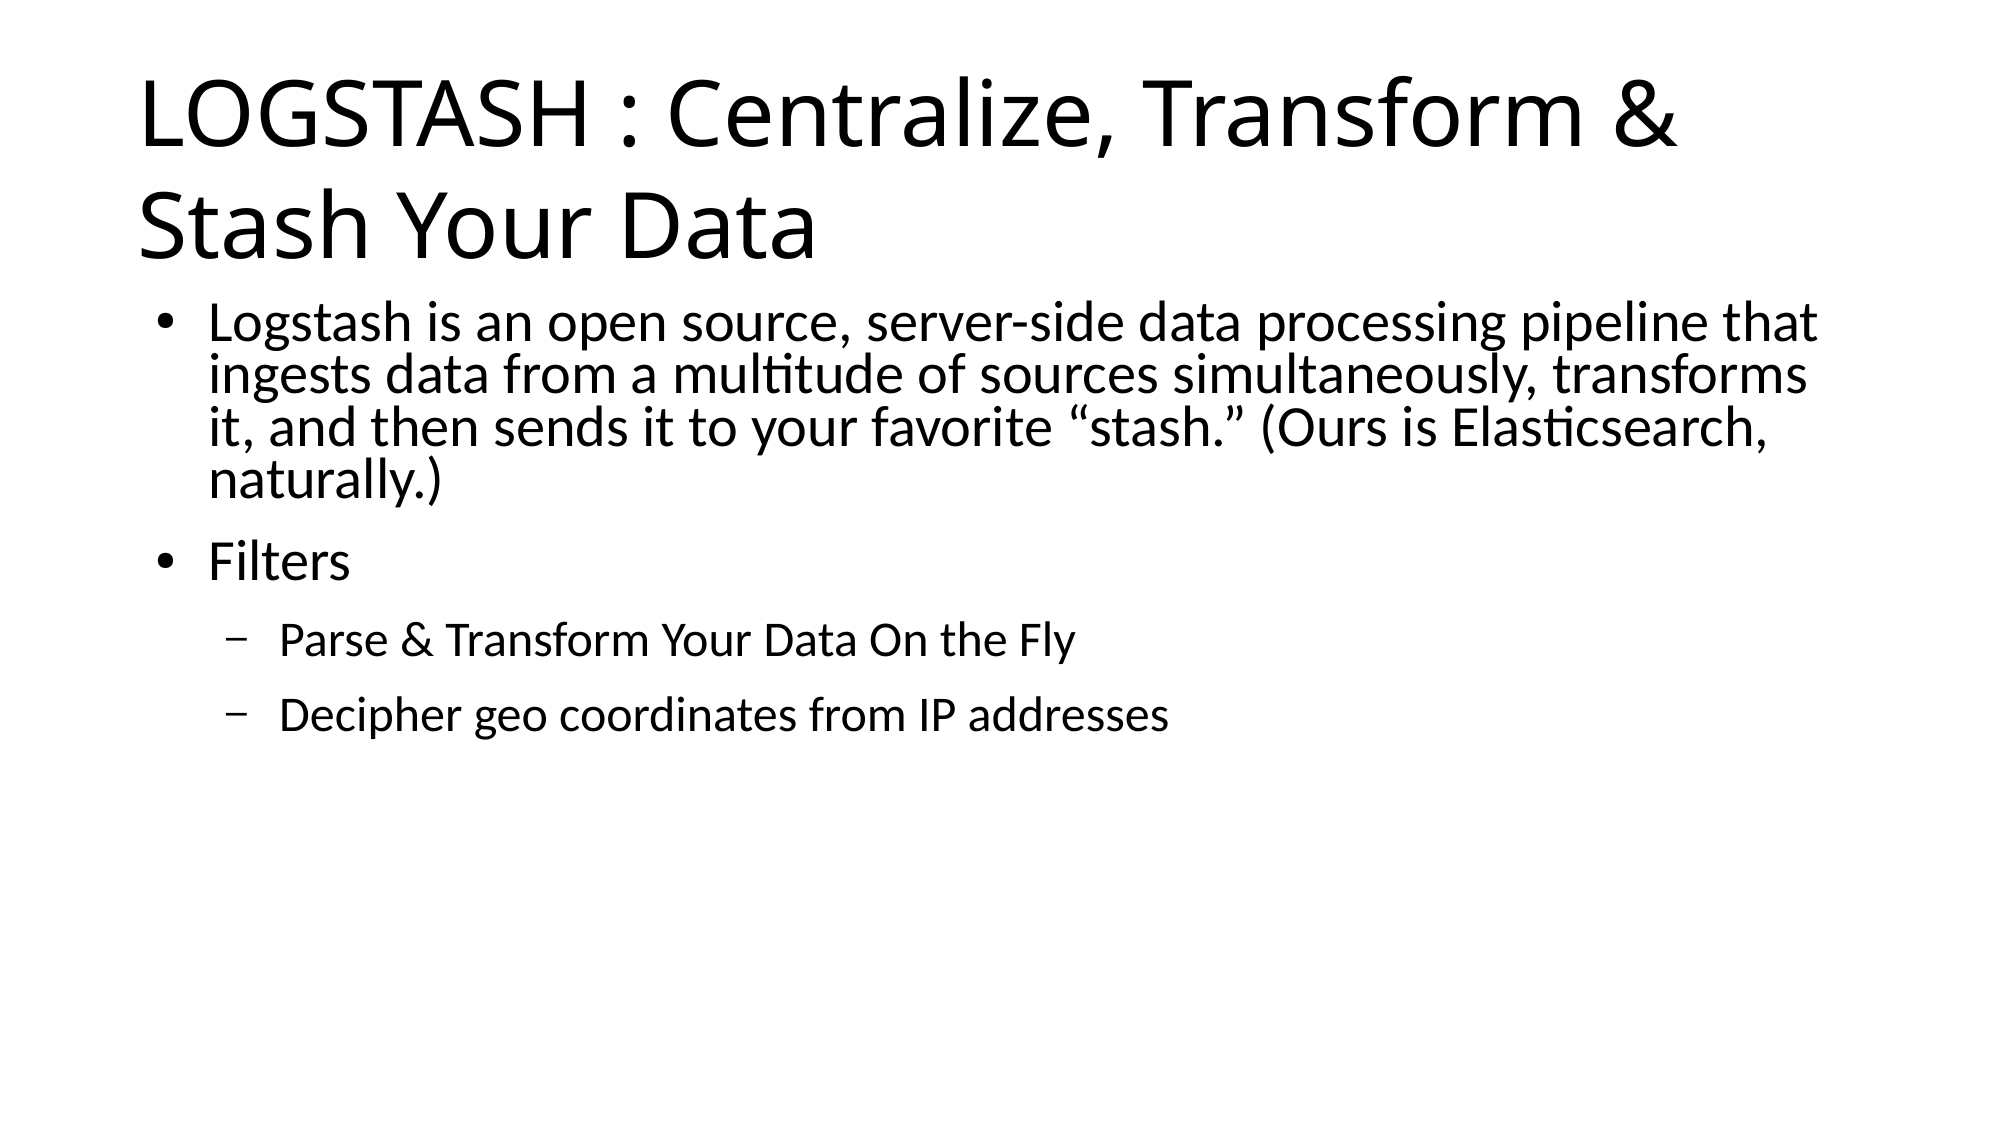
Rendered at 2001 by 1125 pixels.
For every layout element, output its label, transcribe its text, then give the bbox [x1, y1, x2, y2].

list Logstash is an open source, server-side data processing pipeline that ingests data from a multitude of sources simultaneously, transforms it, and then sends it to your favorite “stash.” (Ours is Elasticsearch, naturally.) Filters Parse & Transform Your Data On the Fly Decipher geo coordinates from IP addresses [137, 299, 1863, 1014]
title LOGSTASH : Centralize, Transform & Stash Your Data [137, 59, 1863, 278]
